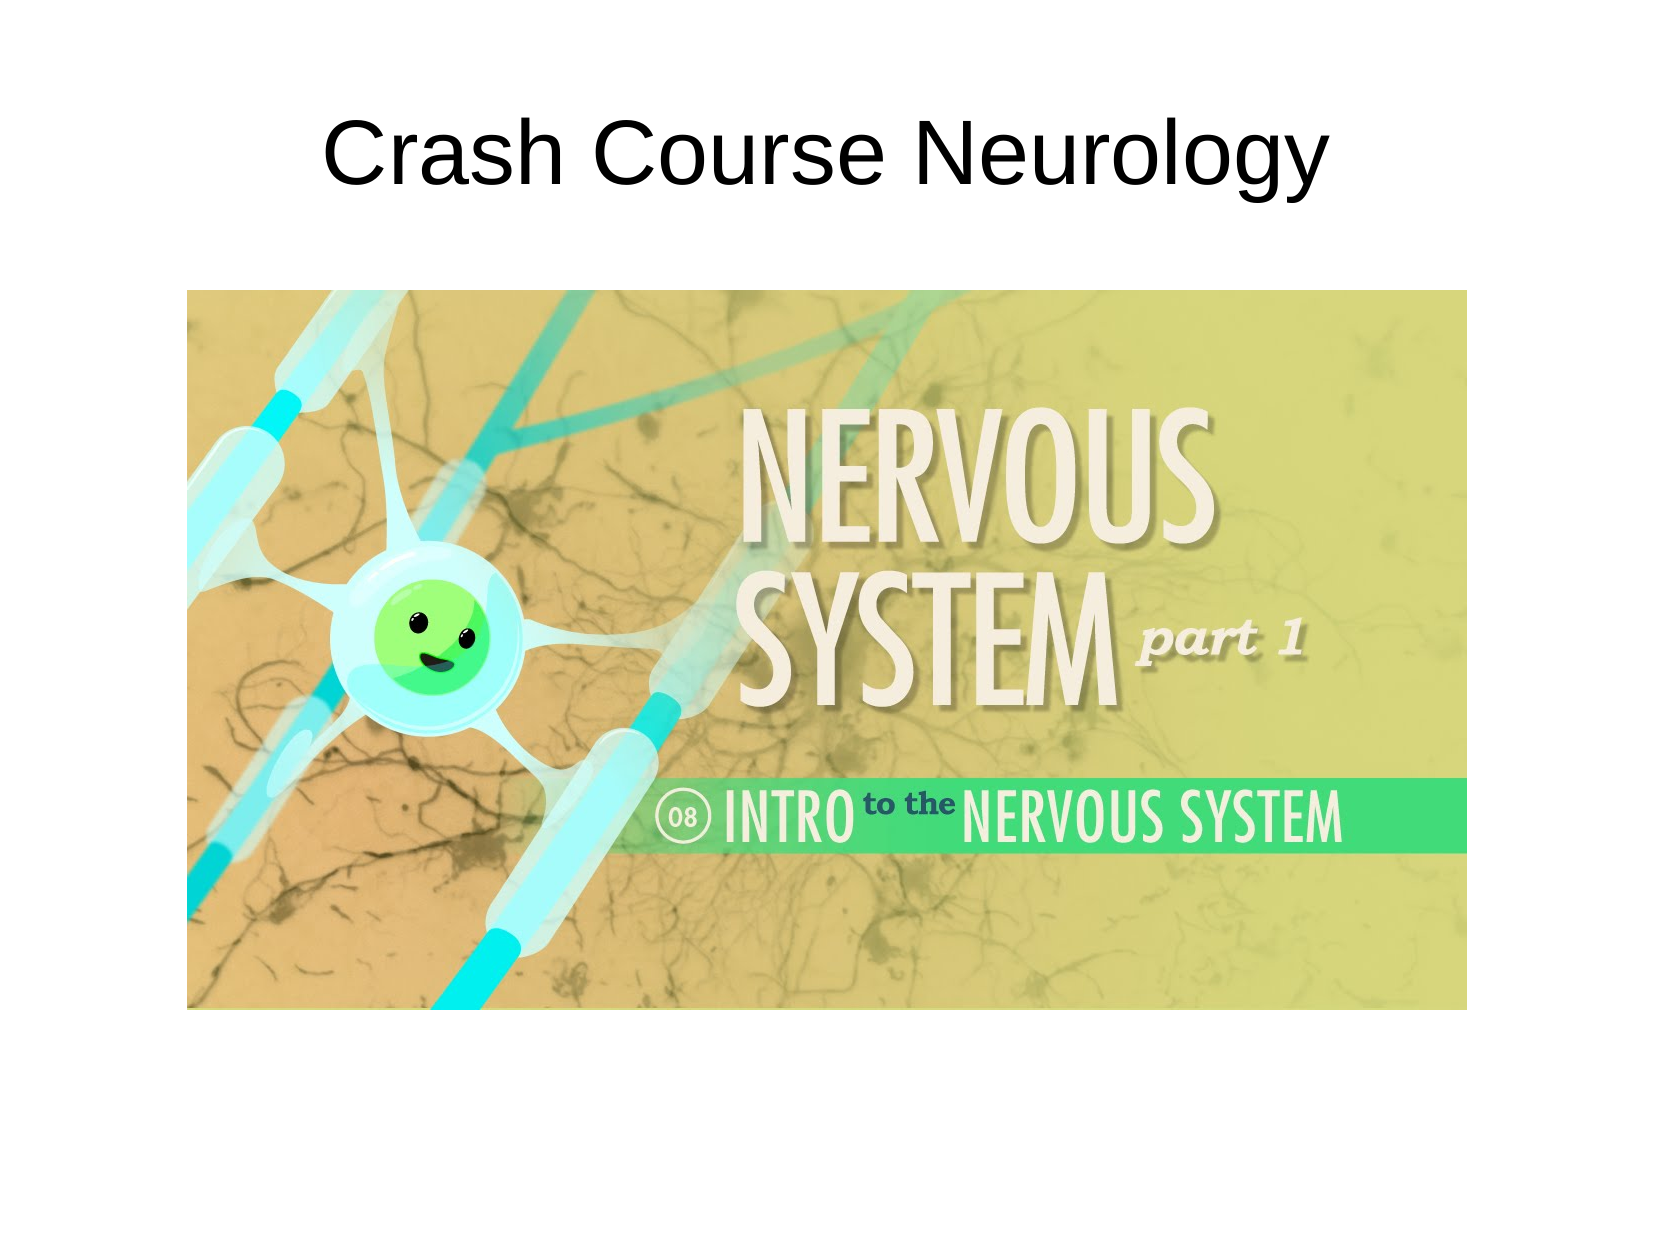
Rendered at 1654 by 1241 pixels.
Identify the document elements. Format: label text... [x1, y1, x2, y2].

picture [187, 290, 1467, 1010]
title Crash Course Neurology [82, 49, 1571, 257]
